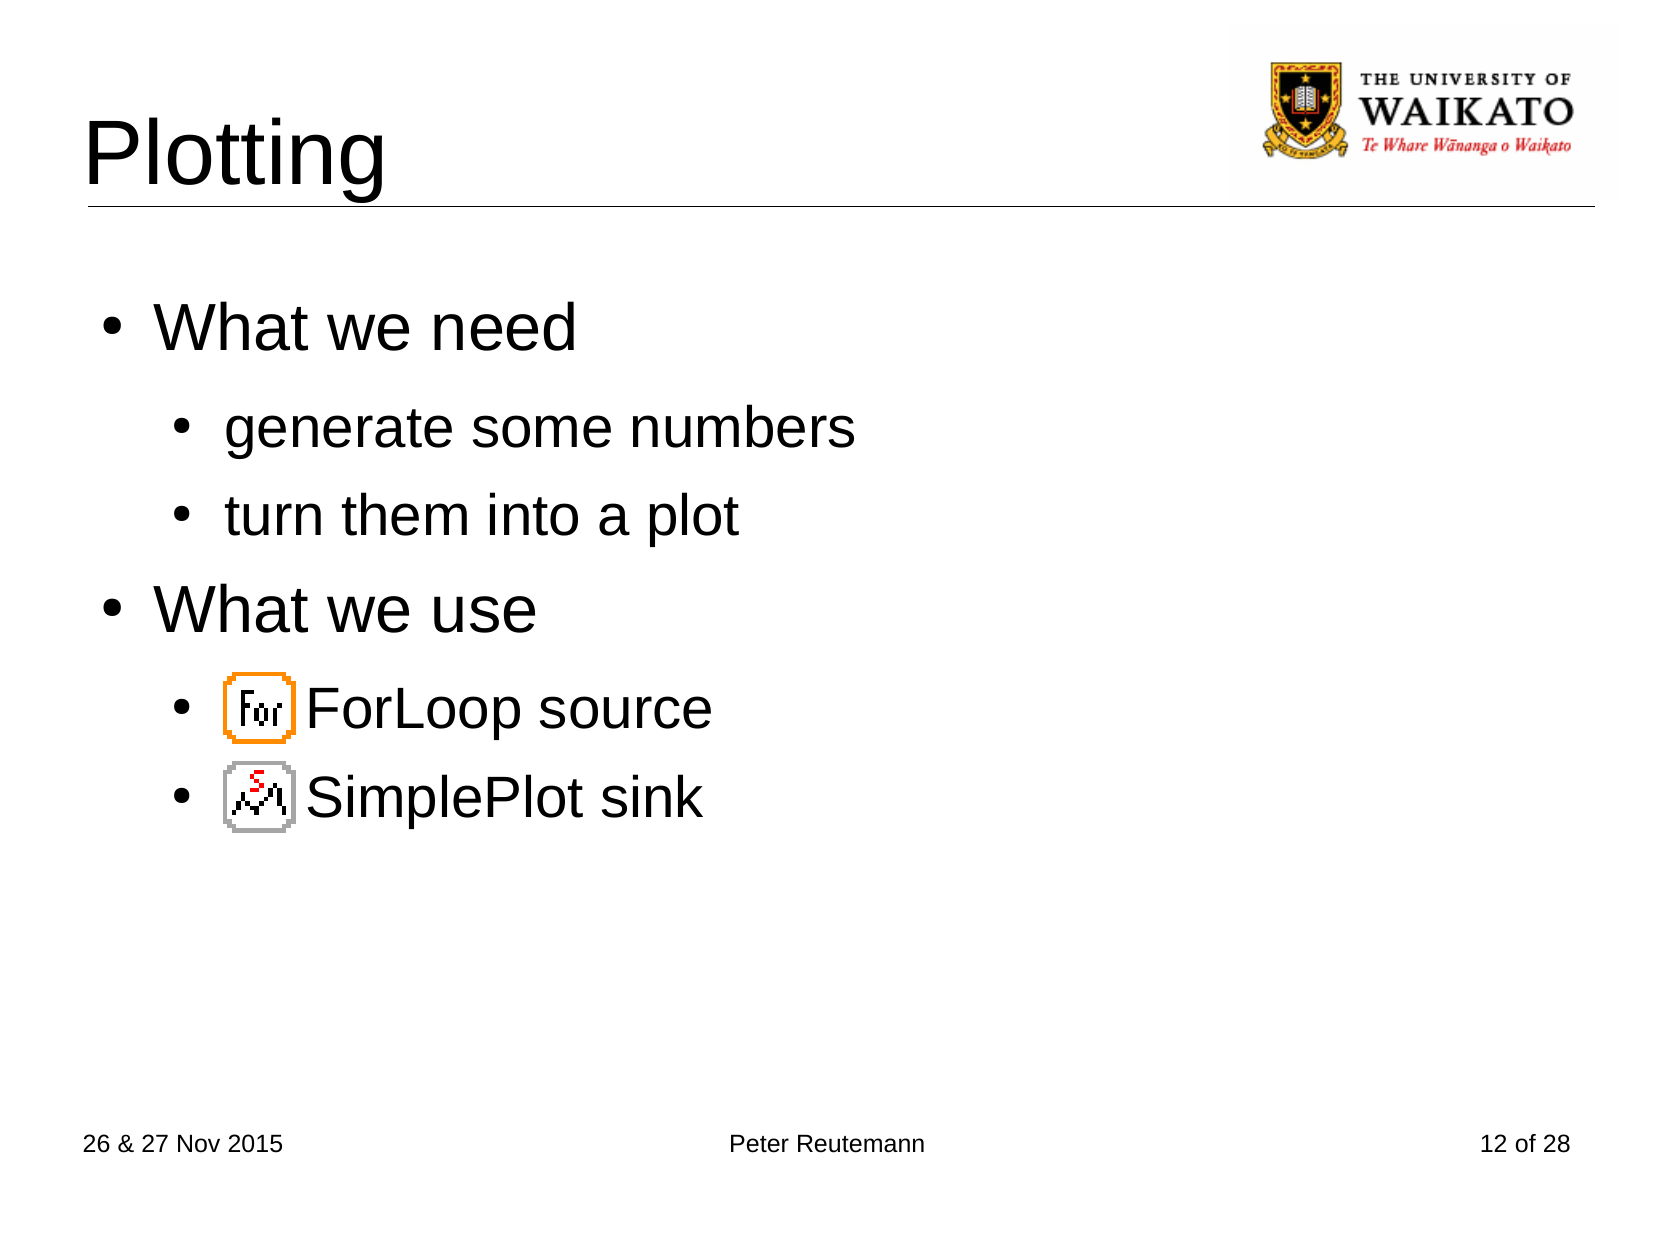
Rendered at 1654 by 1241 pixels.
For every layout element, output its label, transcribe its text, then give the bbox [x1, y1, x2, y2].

picture [1228, 24, 1619, 201]
picture [223, 761, 296, 833]
title Plotting [82, 49, 1571, 257]
picture [223, 672, 296, 745]
list What we need generate some numbers turn them into a plot What we use ForLoop source SimplePlot sink [82, 290, 1571, 1010]
